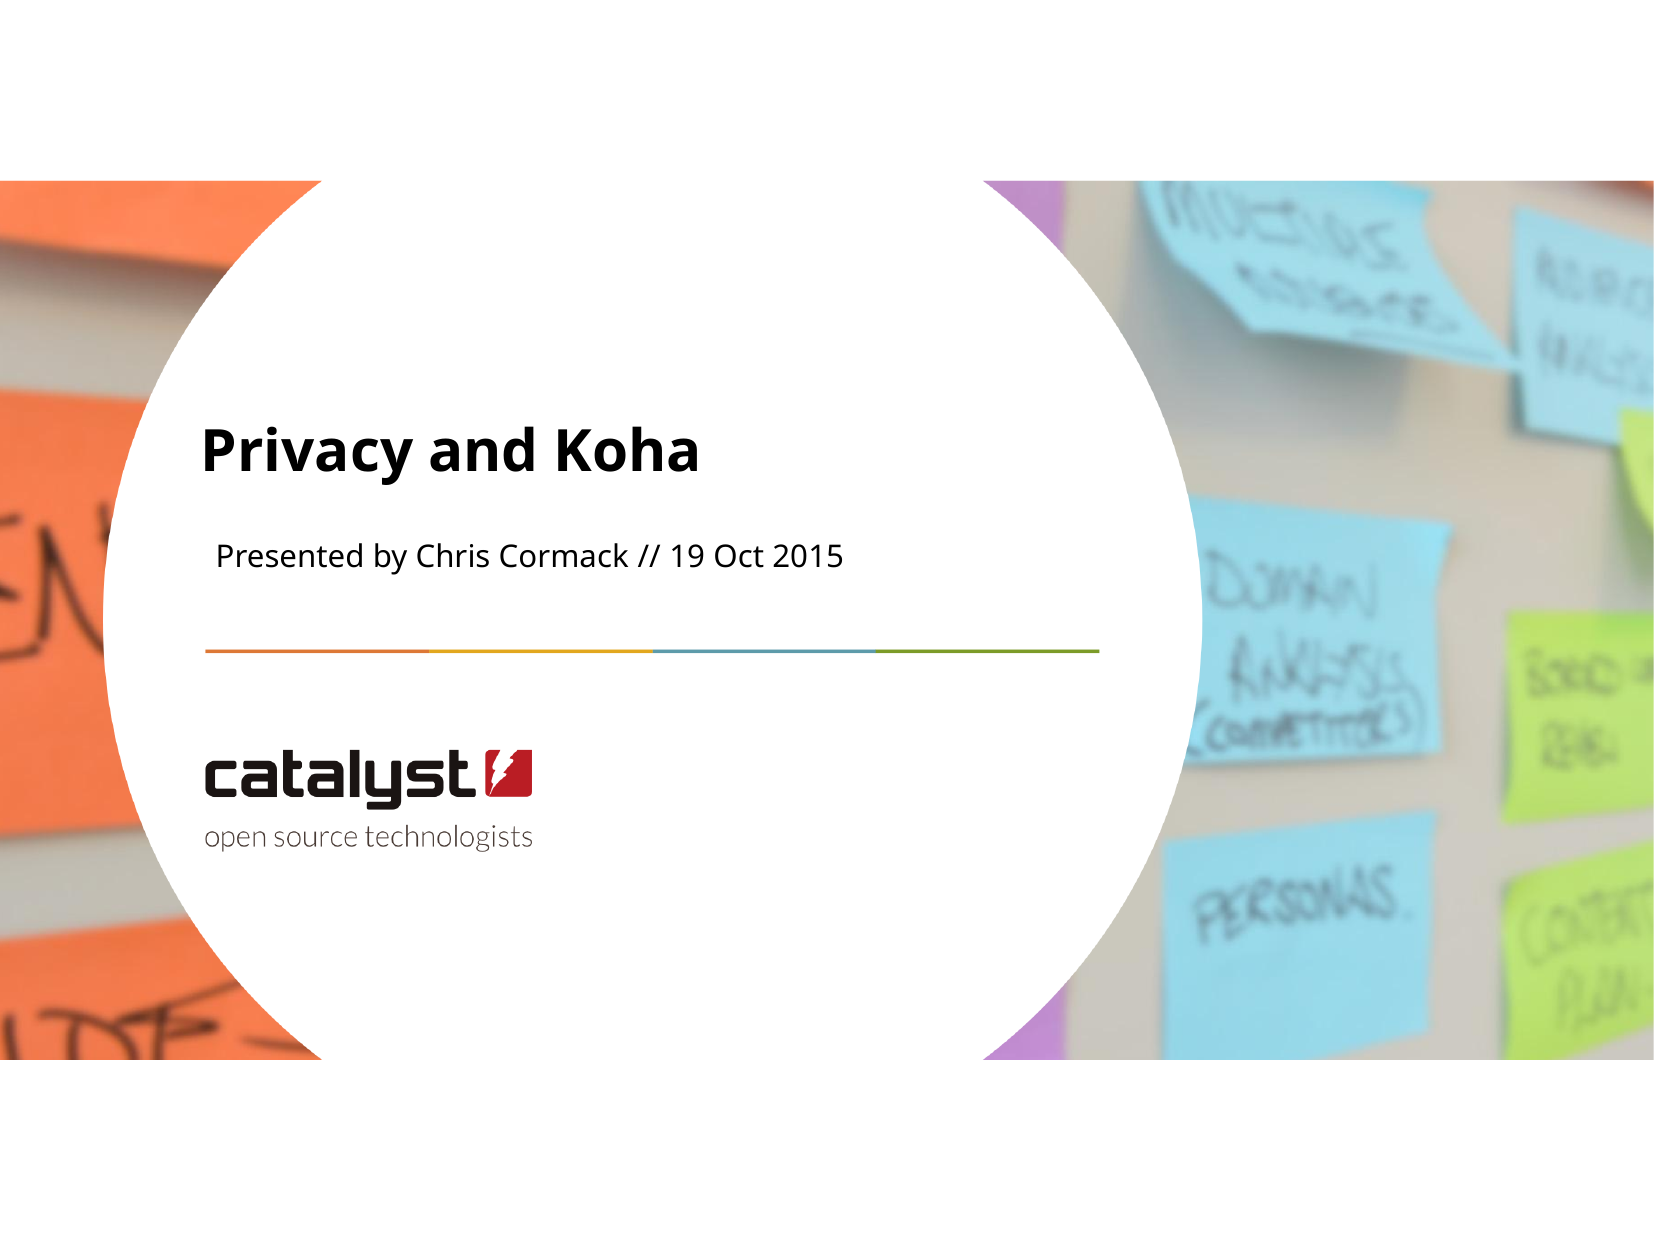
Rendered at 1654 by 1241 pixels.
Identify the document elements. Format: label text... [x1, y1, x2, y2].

title Privacy and Koha [200, 330, 1075, 489]
picture [0, 70, 1654, 1170]
text_box Presented by Chris Cormack // 19 Oct 2015 [200, 526, 1241, 579]
